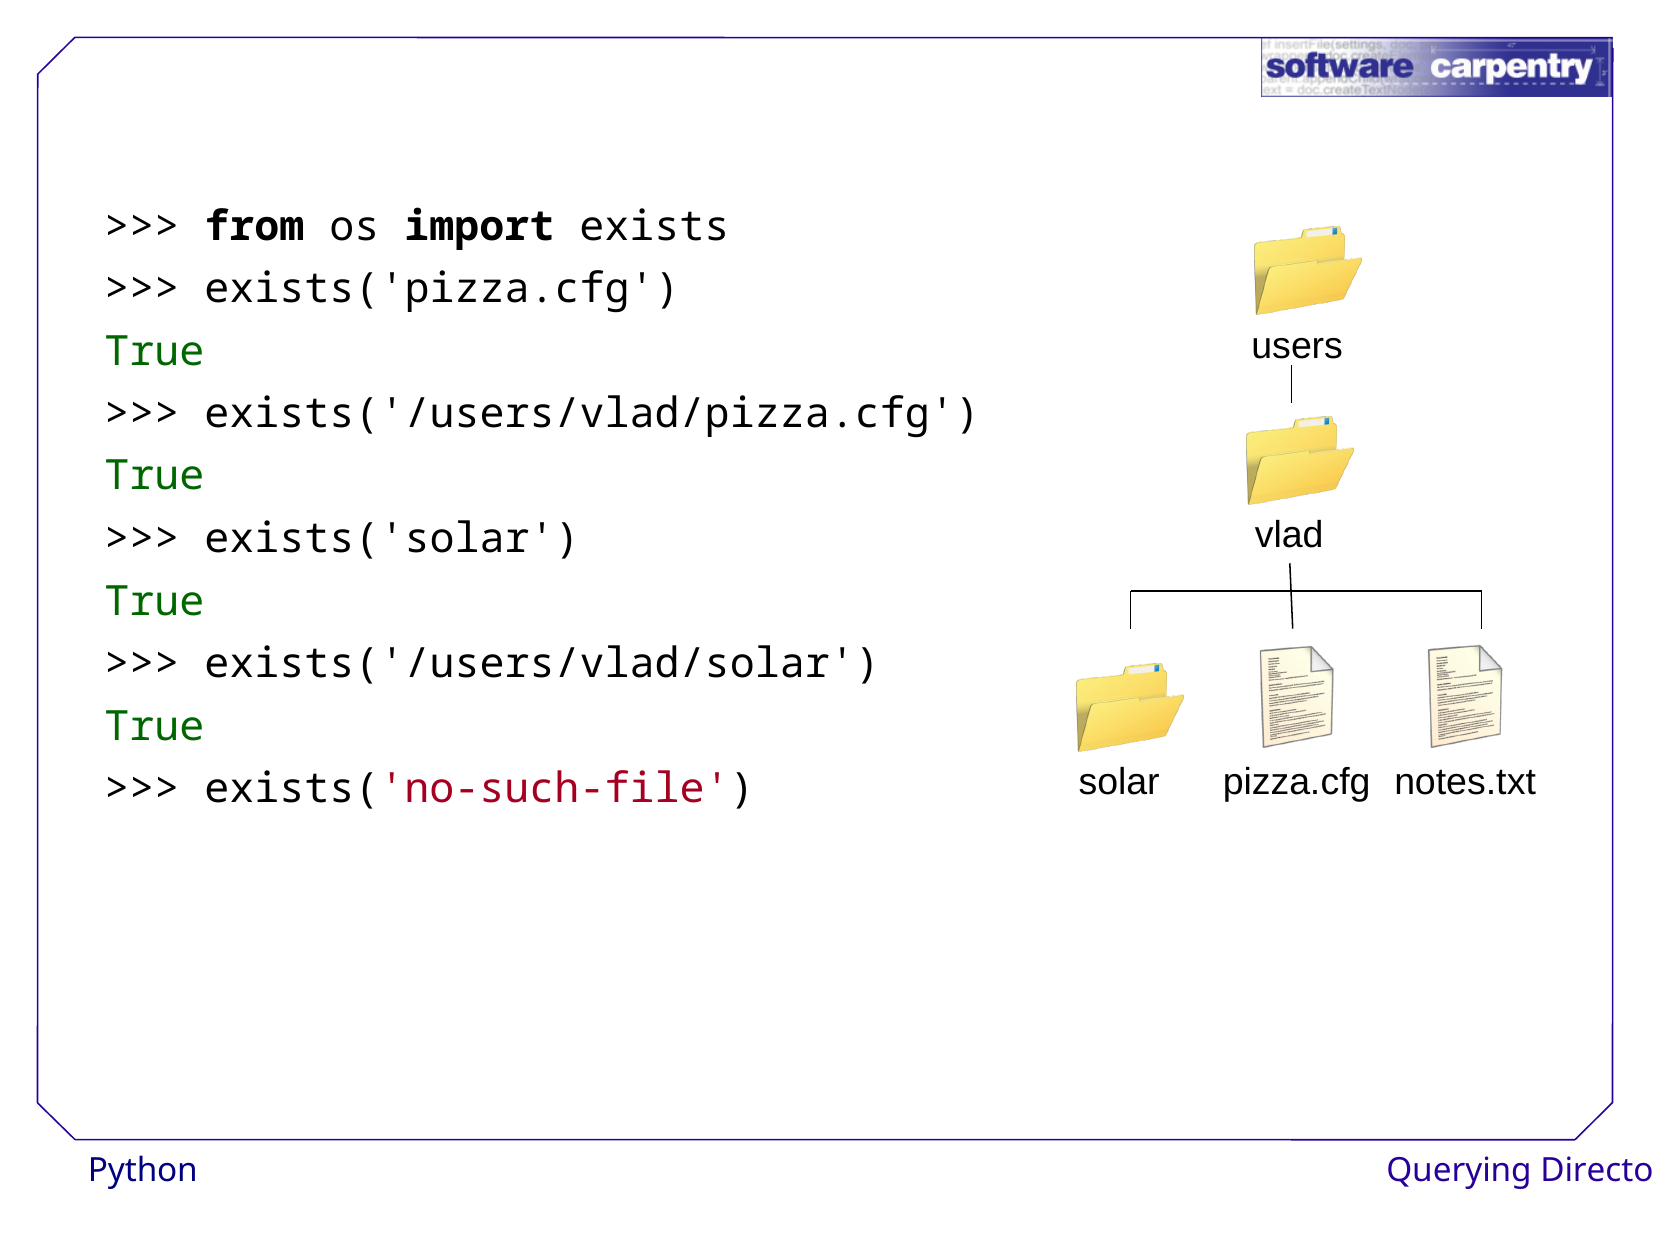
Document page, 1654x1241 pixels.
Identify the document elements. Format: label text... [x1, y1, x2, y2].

picture [1250, 212, 1366, 328]
picture [1242, 402, 1358, 518]
picture [1240, 639, 1354, 753]
picture [1072, 649, 1188, 765]
text_box vlad [1240, 506, 1339, 564]
text_box solar [1063, 753, 1175, 811]
picture [1408, 638, 1523, 753]
picture [1261, 39, 1613, 97]
text_box notes.txt [1379, 753, 1552, 811]
text_box pizza.cfg [1208, 753, 1379, 811]
text_box users [1236, 316, 1358, 375]
text_box >>> from os import exists >>> exists('pizza.cfg') True >>> exists('/users/vlad/pizza.cfg') True >>> exists('solar') True >>> exists('/users/vlad/solar') True >>> exists('no-such-file') [89, 128, 1512, 1037]
